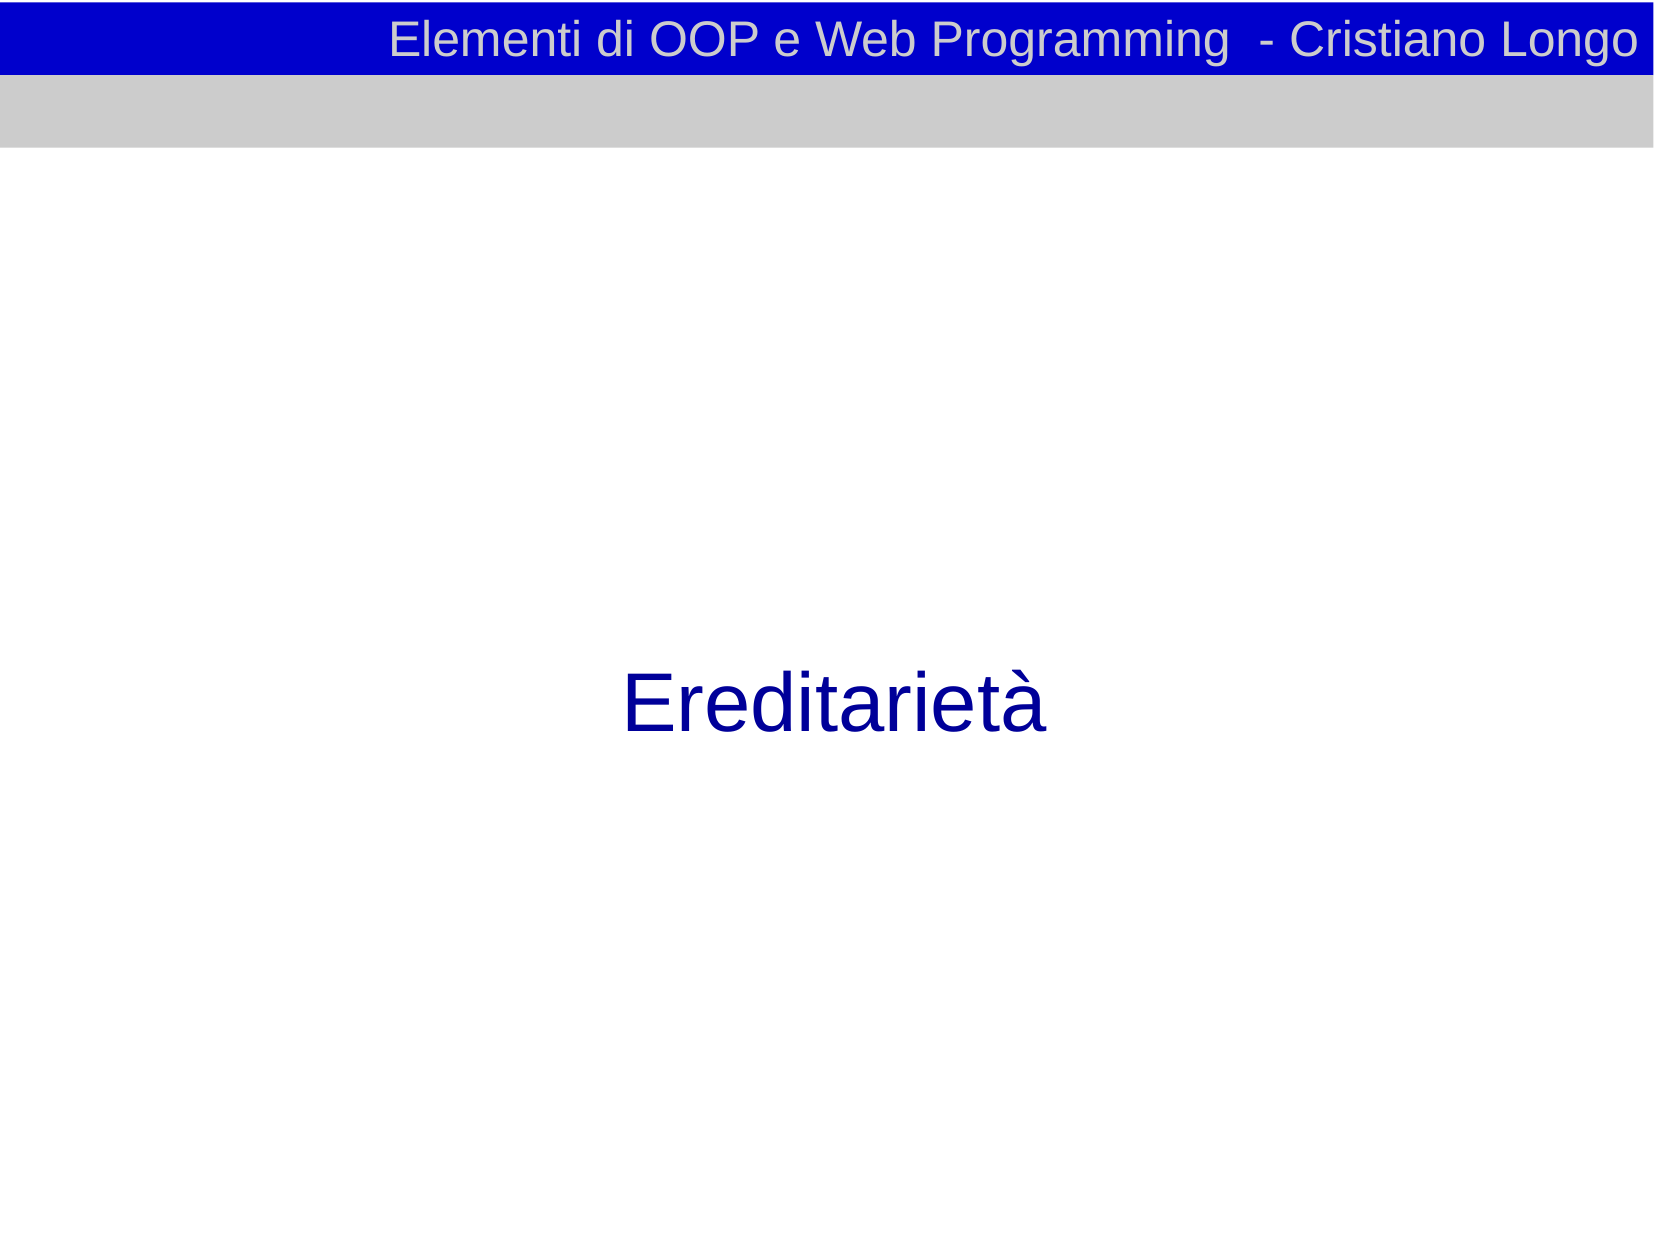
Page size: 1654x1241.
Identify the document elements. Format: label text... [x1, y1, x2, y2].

subtitle Ereditarietà [90, 342, 1579, 1062]
title [0, 75, 1654, 148]
title Elementi di OOP e Web Programming - Cristiano Longo [0, 2, 1654, 75]
